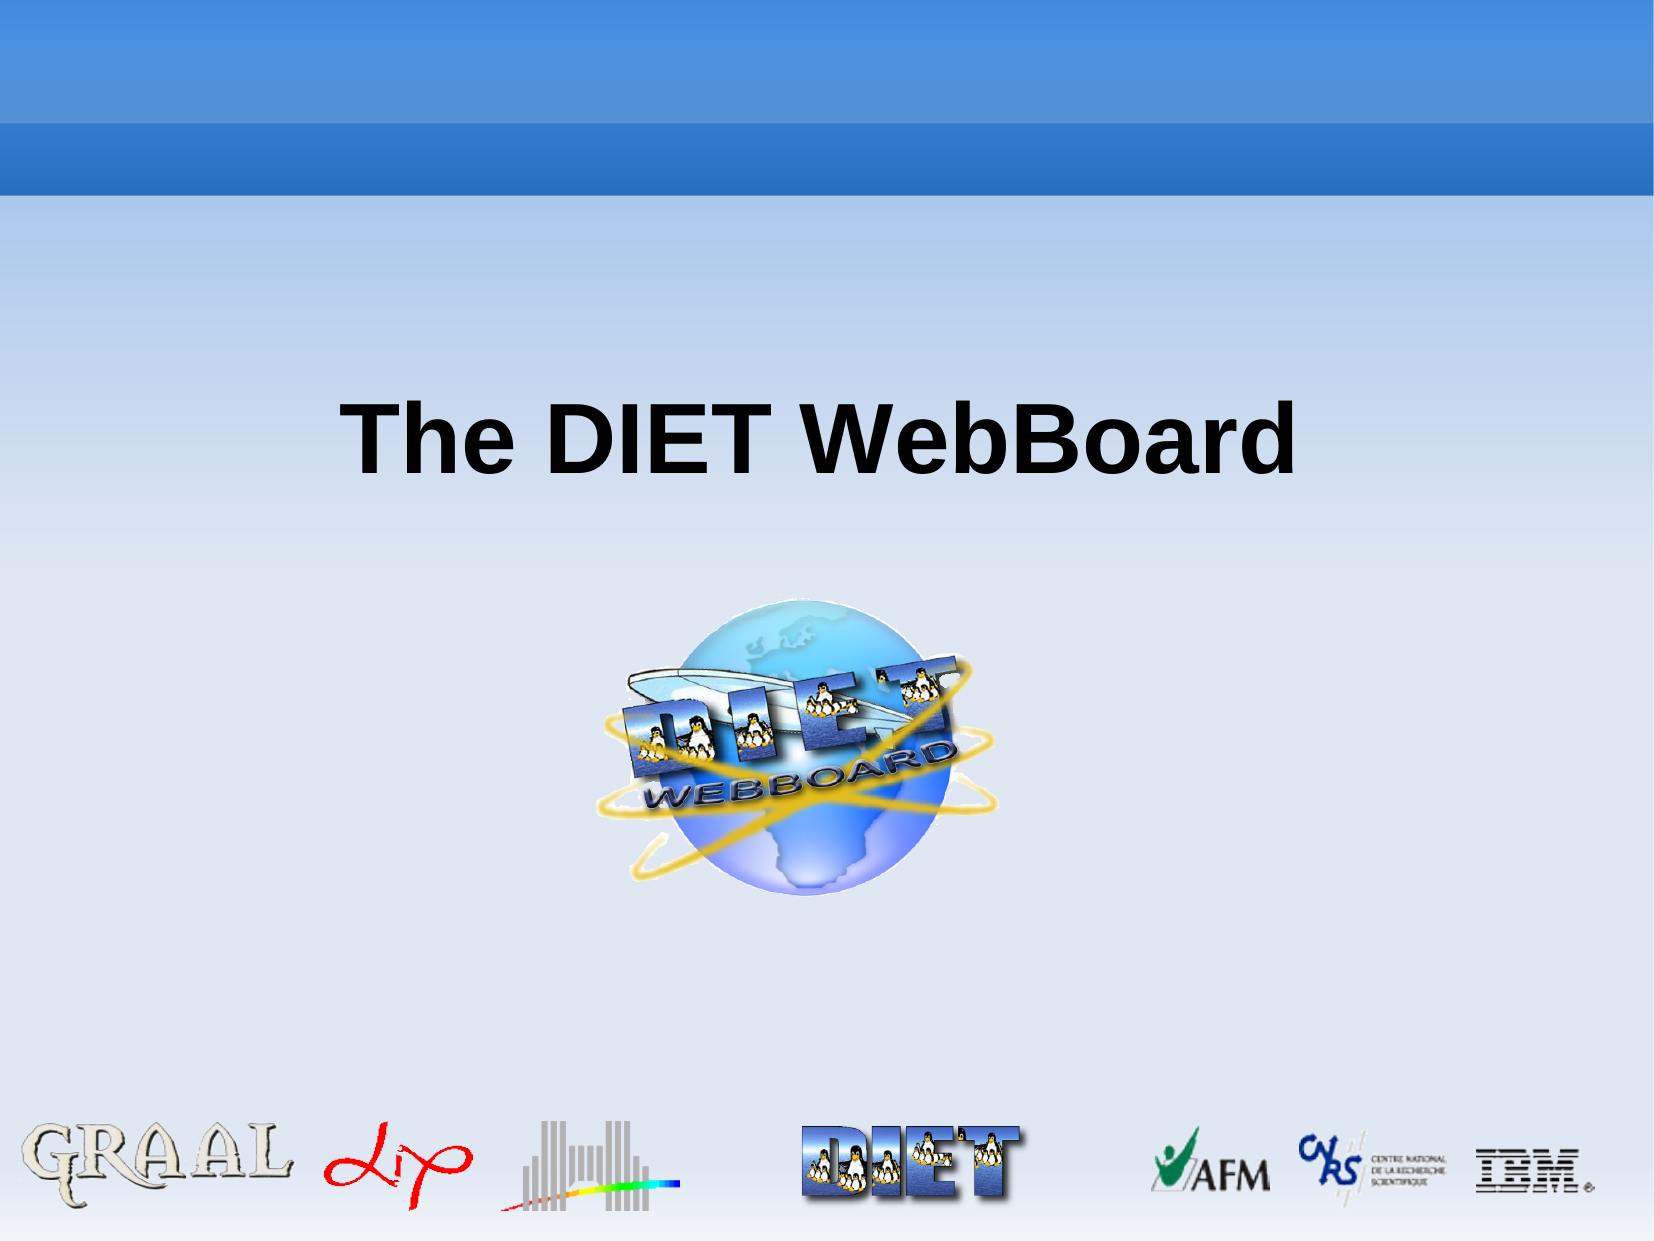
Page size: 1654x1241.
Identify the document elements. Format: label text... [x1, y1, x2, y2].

picture [0, 0, 1654, 1241]
text_box The DIET WebBoard [324, 375, 1625, 502]
